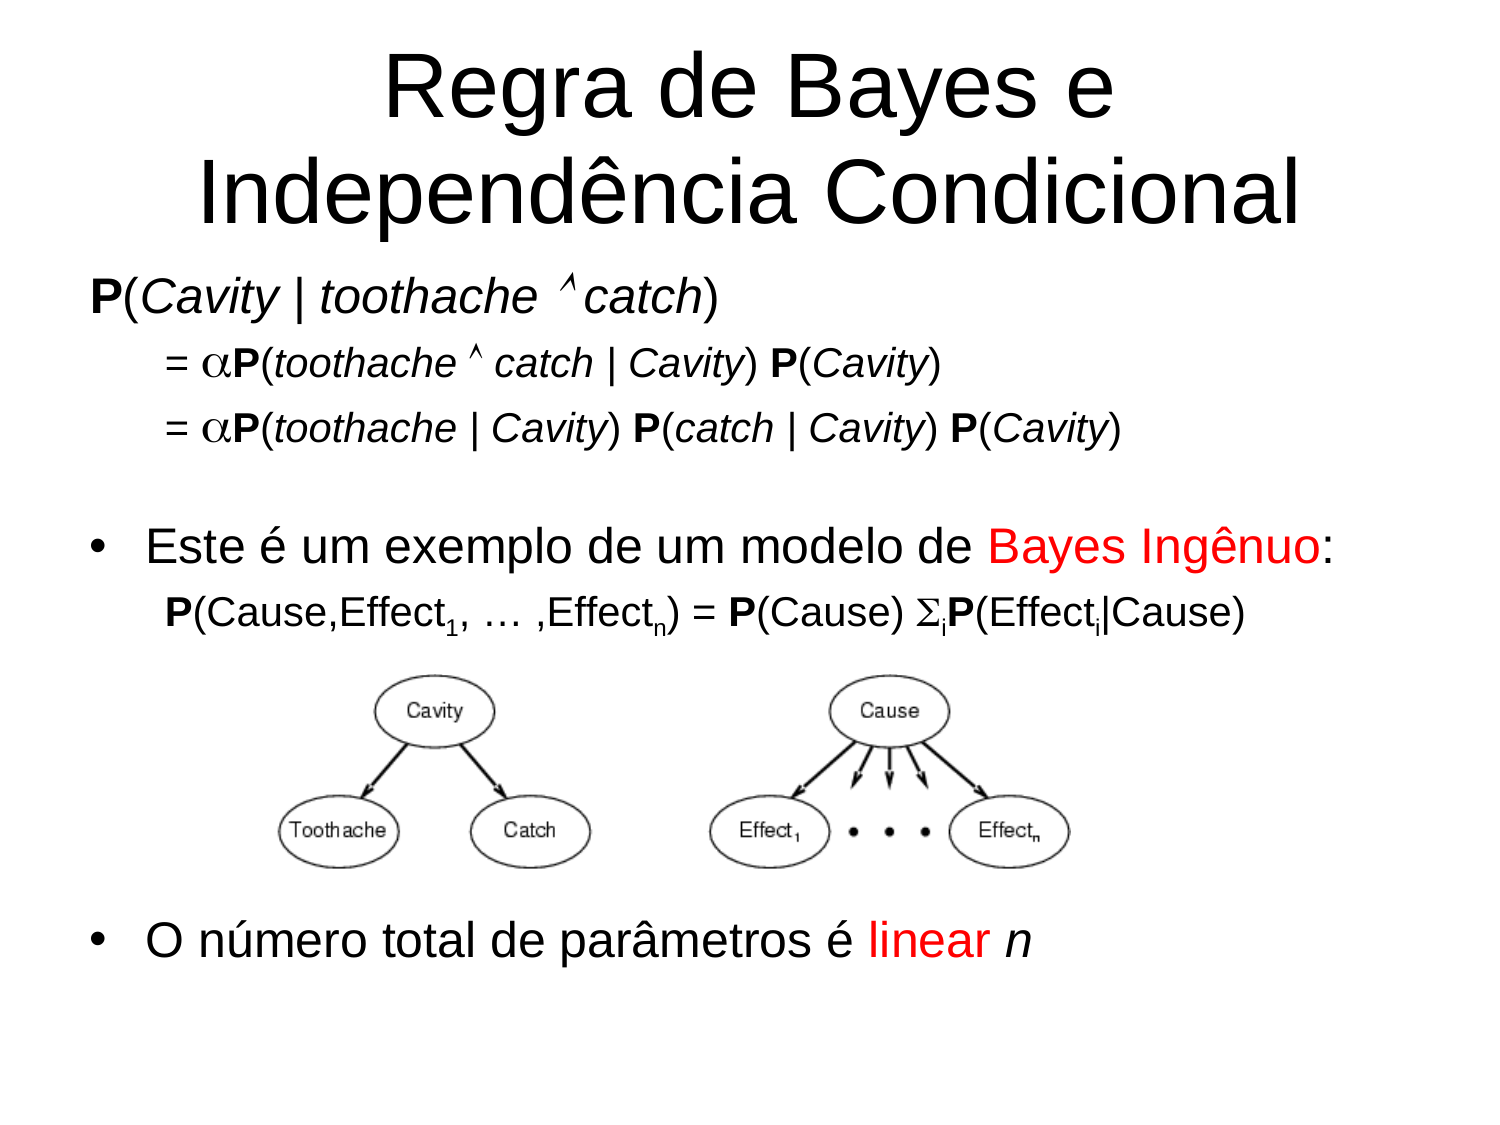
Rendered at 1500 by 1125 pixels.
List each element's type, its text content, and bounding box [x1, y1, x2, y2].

list P(Cavity | toothache  catch) = P(toothache  catch | Cavity) P(Cavity) = P(toothache | Cavity) P(catch | Cavity) P(Cavity) Este é um exemplo de um modelo de Bayes Ingênuo: P(Cause,Effect1, … ,Effectn) = P(Cause) iP(Effecti|Cause) O número total de parâmetros é linear n [75, 262, 1426, 1050]
title Regra de Bayes e Independência Condicional [75, 22, 1426, 255]
picture [275, 674, 1071, 872]
